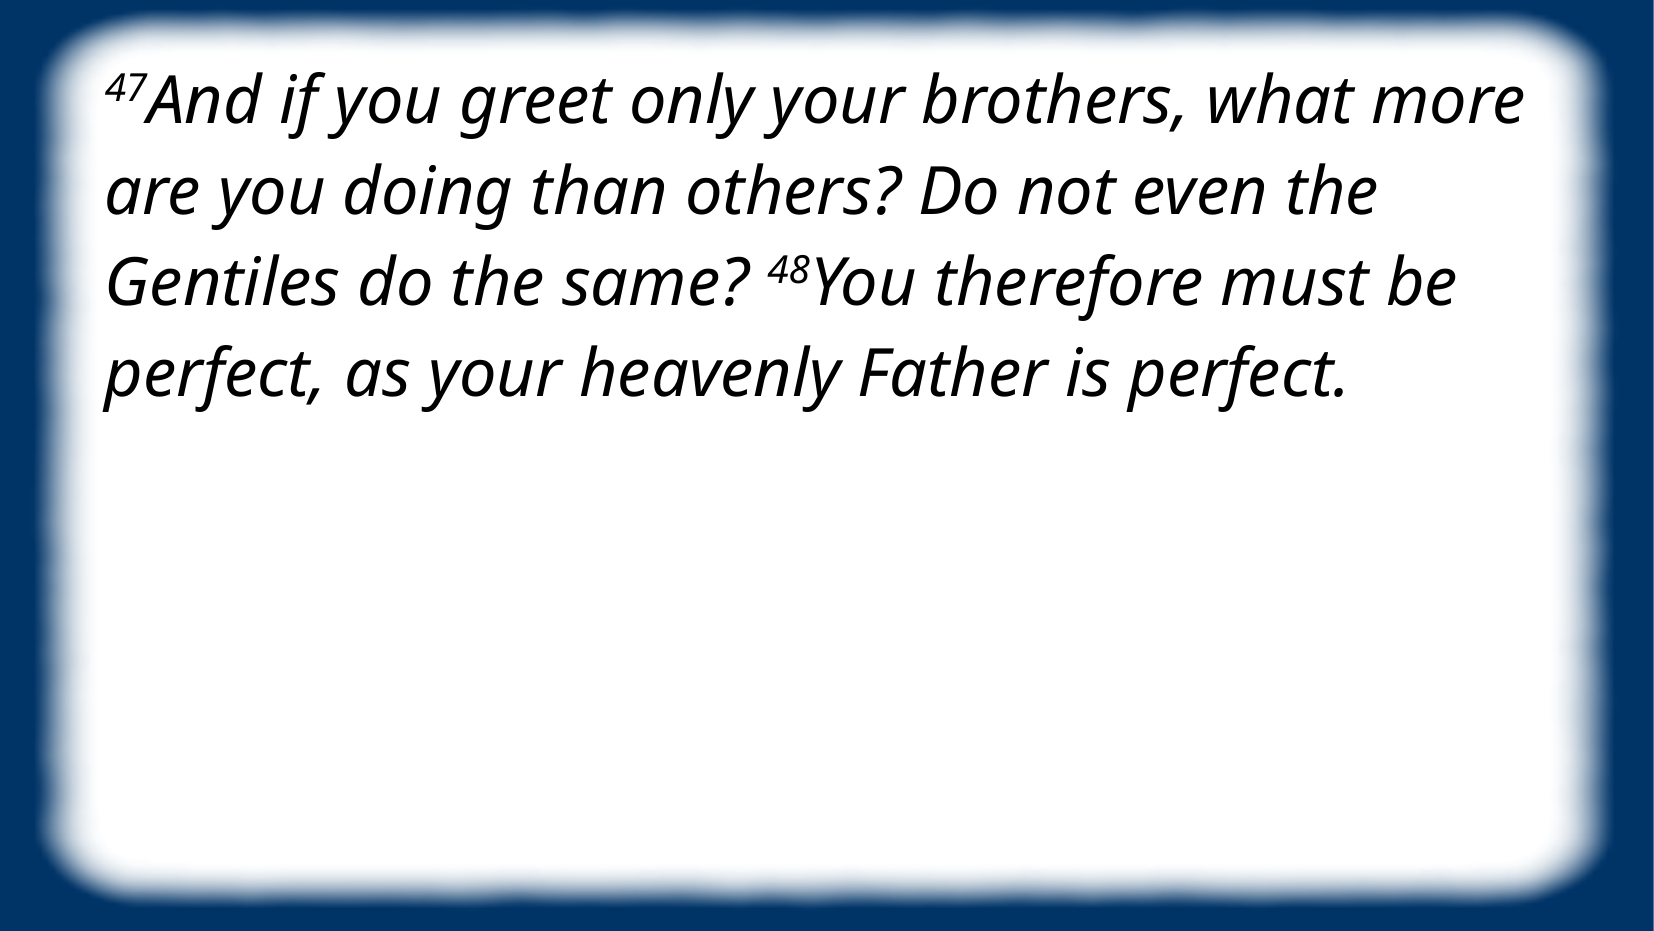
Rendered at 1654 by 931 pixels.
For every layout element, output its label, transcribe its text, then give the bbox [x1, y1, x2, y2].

text_box 47And if you greet only your brothers, what more are you doing than others? Do not even the Gentiles do the same? 48You therefore must be perfect, as your heavenly Father is perfect. [90, 45, 1561, 436]
picture [0, 0, 1654, 931]
